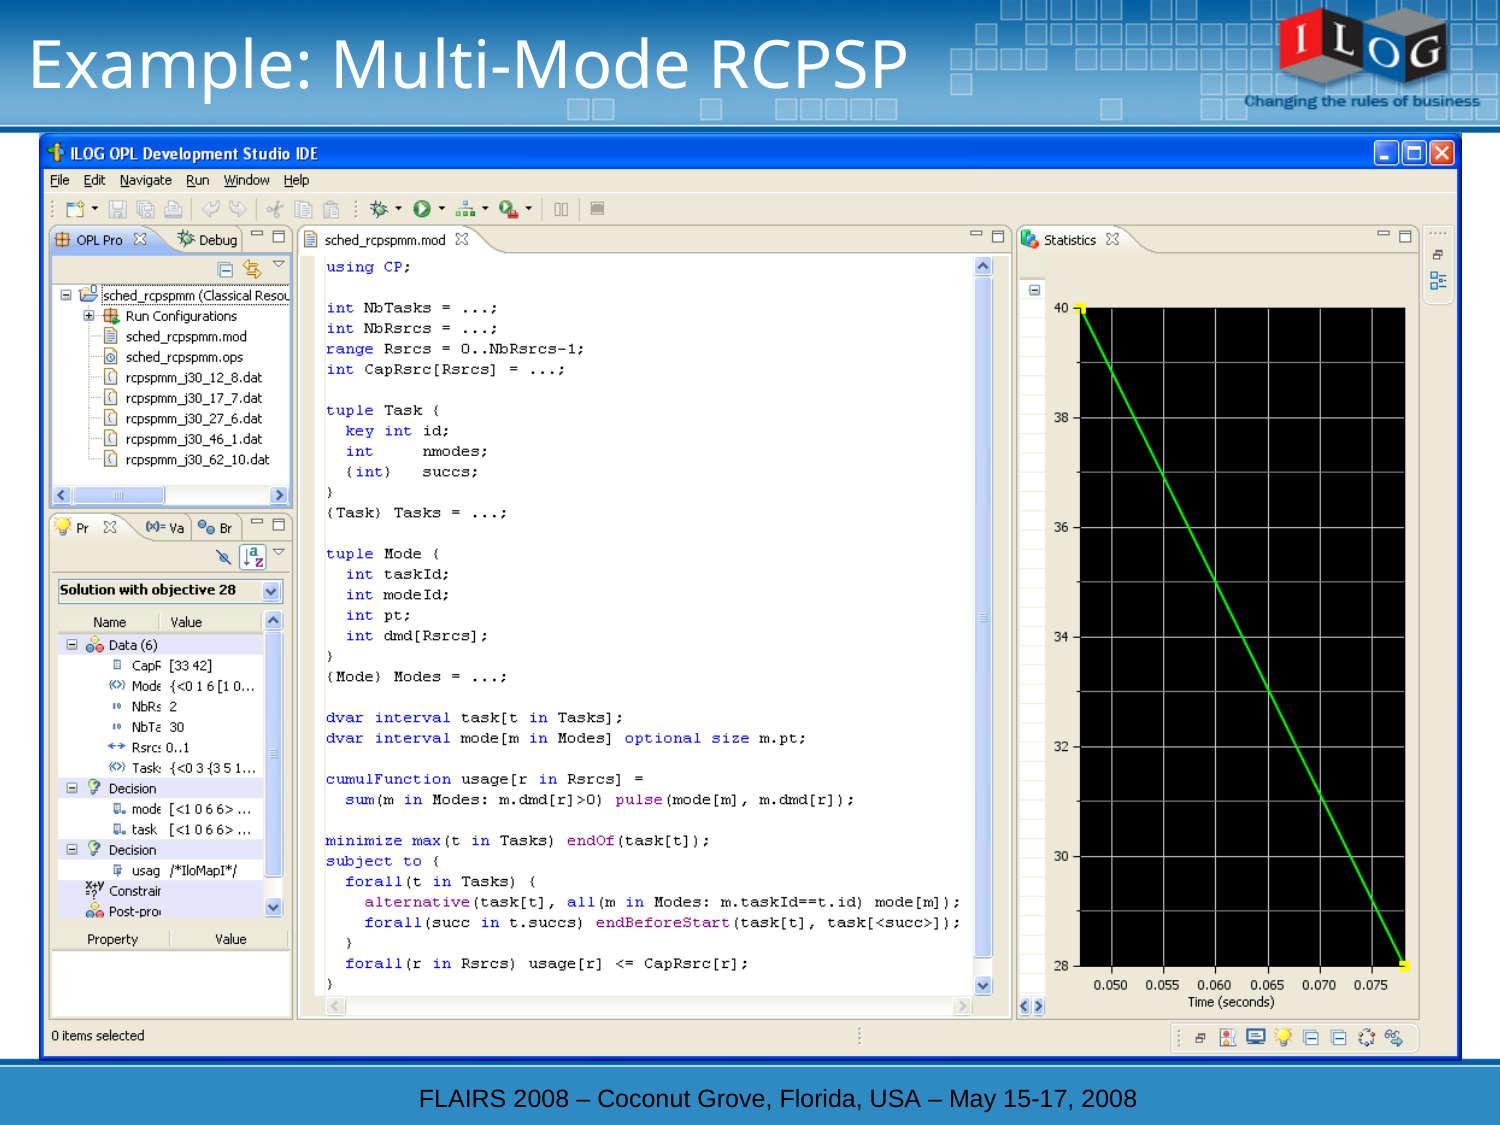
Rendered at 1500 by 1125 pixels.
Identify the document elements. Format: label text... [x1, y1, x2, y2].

picture [0, 0, 1500, 1125]
title Example: Multi-Mode RCPSP [12, 0, 1300, 144]
